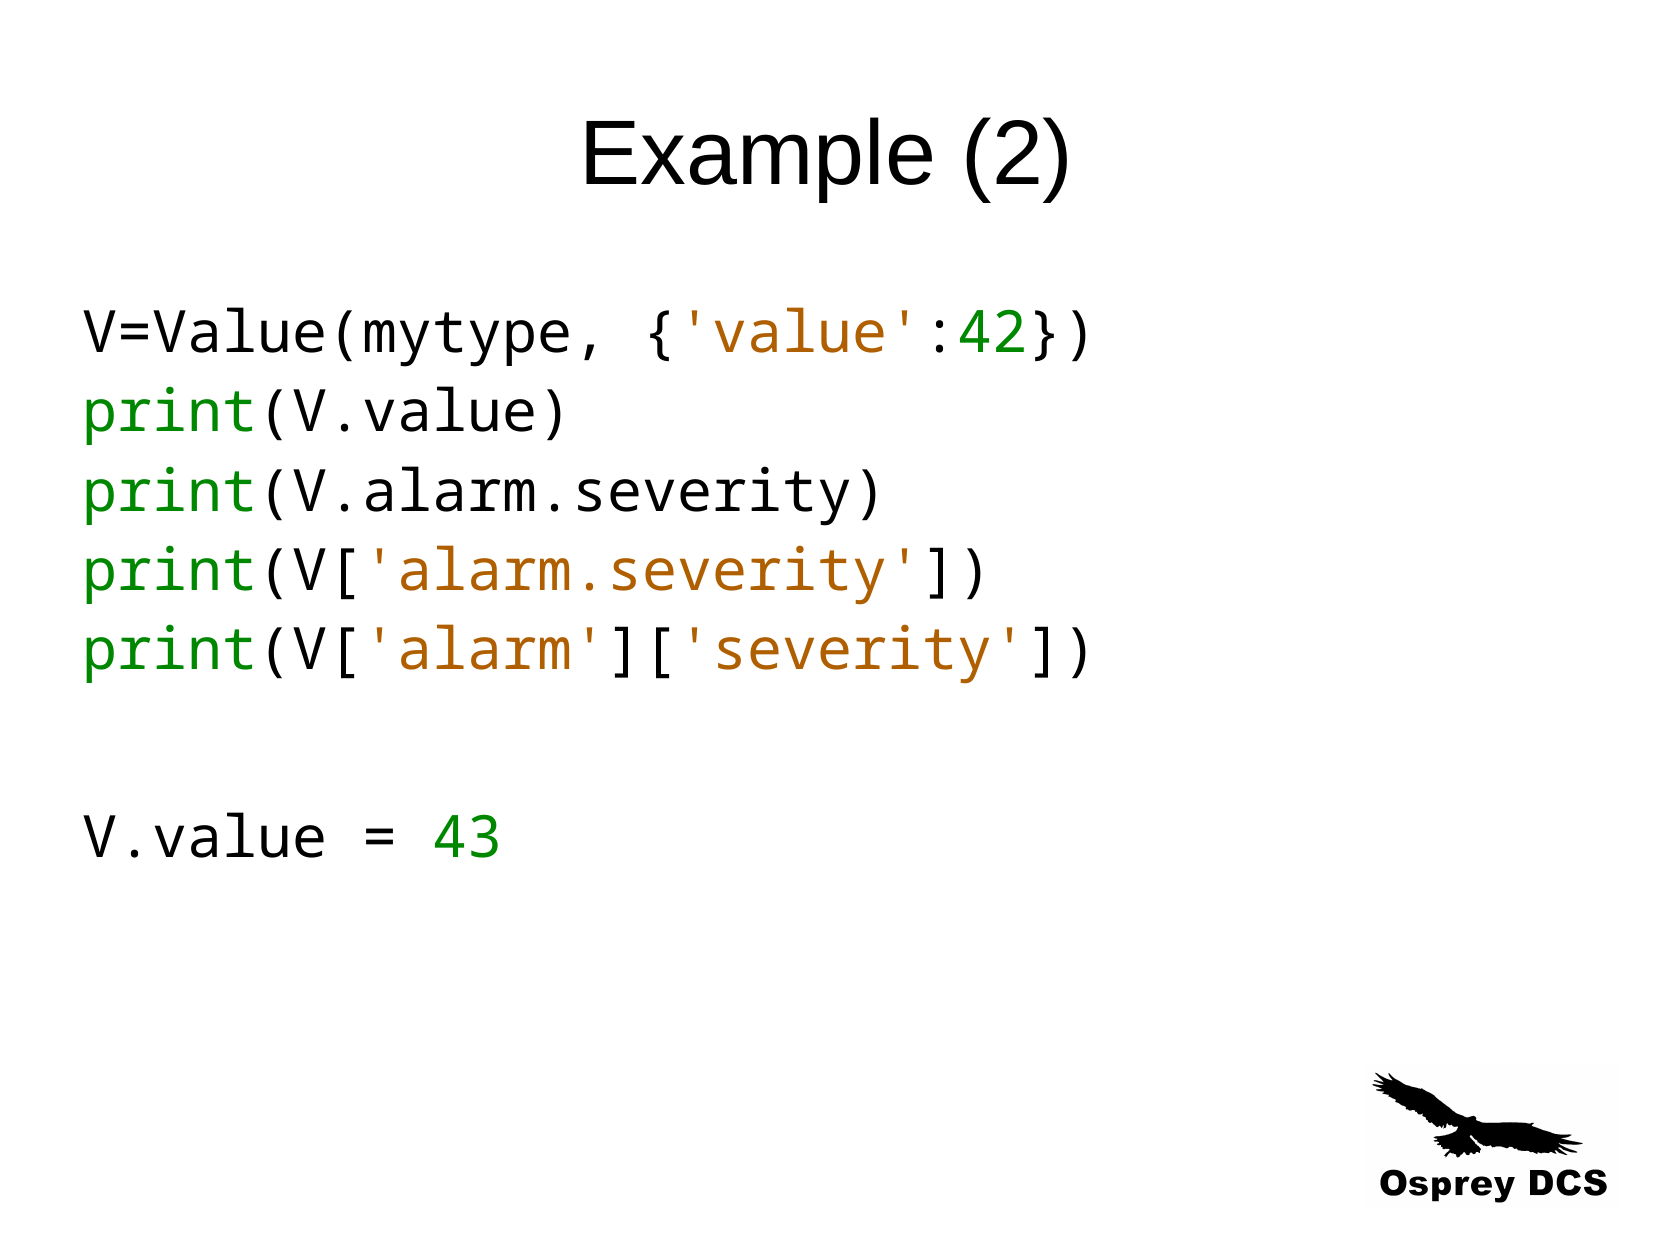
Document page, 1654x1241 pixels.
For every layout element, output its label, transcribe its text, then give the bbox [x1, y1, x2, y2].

picture [1364, 1064, 1620, 1208]
list V=Value(mytype, {'value':42}) print(V.value) print(V.alarm.severity) print(V['alarm.severity']) print(V['alarm']['severity']) V.value = 43 [82, 290, 1571, 1010]
title Example (2) [82, 49, 1571, 257]
